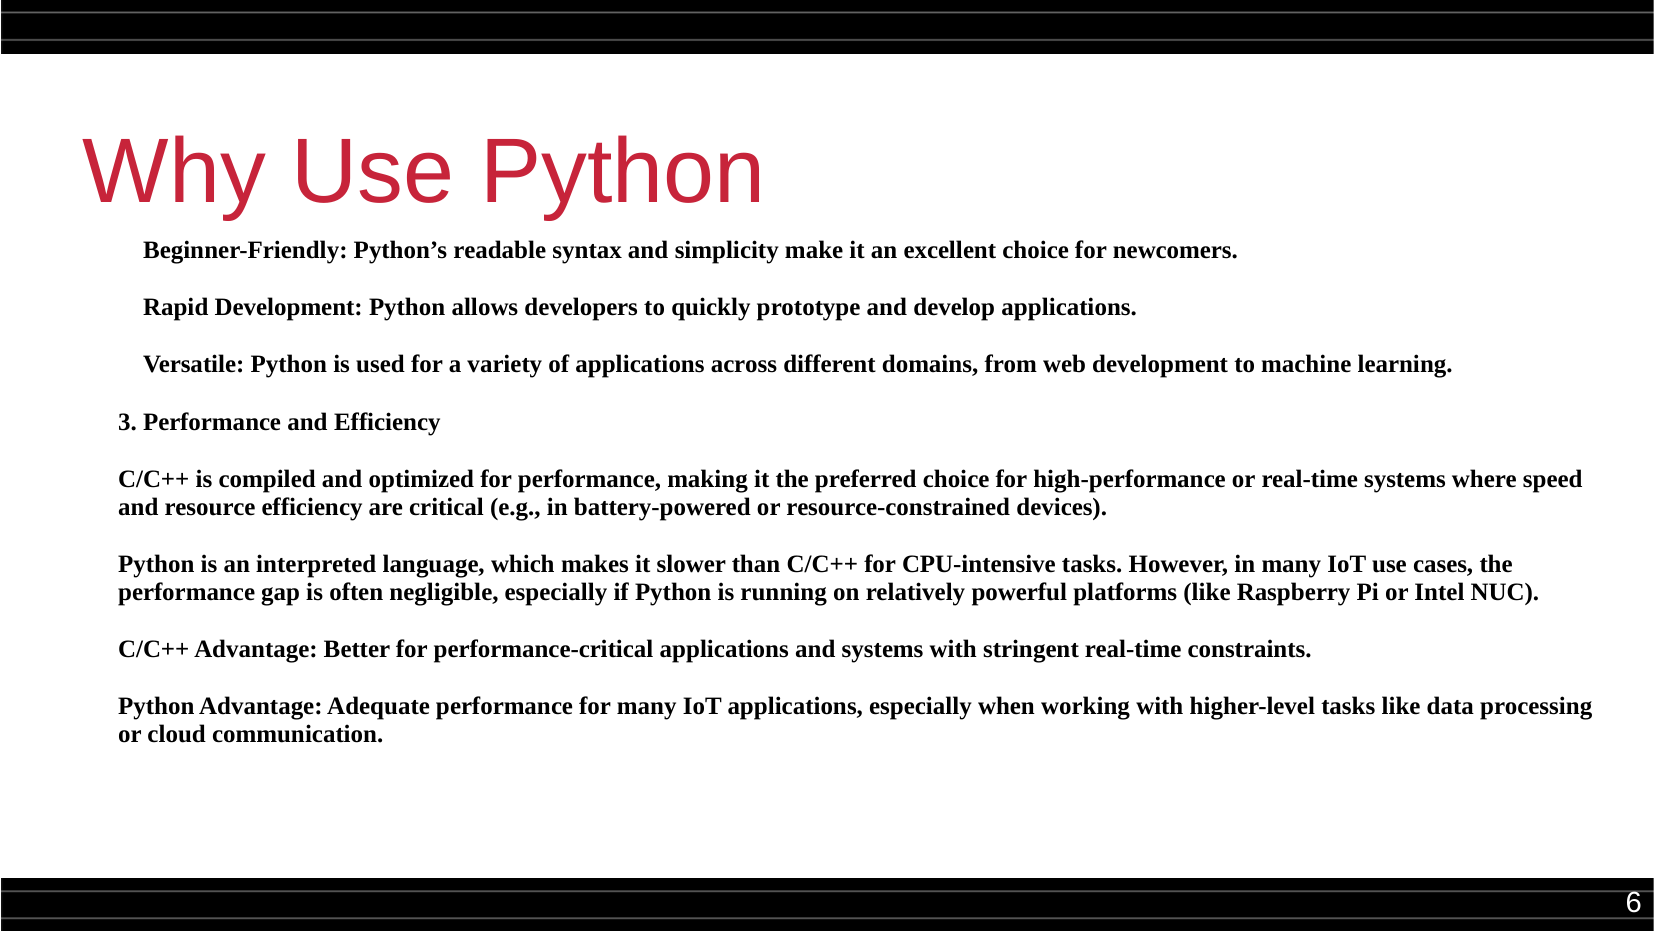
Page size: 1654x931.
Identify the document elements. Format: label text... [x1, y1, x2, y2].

picture [1, 0, 1654, 54]
list Beginner-Friendly: Python’s readable syntax and simplicity make it an excellent choice for newcomers. Rapid Development: Python allows developers to quickly prototype and develop applications. Versatile: Python is used for a variety of applications across different domains, from web development to machine learning. 3. Performance and Efficiency C/C++ is compiled and optimized for performance, making it the preferred choice for high-performance or real-time systems where speed and resource efficiency are critical (e.g., in battery-powered or resource-constrained devices). Python is an interpreted language, which makes it slower than C/C++ for CPU-intensive tasks. However, in many IoT use cases, the performance gap is often negligible, especially if Python is running on relatively powerful platforms (like Raspberry Pi or Intel NUC). C/C++ Advantage: Better for performance-critical applications and systems with stringent real-time constraints. Python Advantage: Adequate performance for many IoT applications, especially when working with higher-level tasks like data processing or cloud communication. [118, 236, 1607, 815]
picture [1, 878, 1654, 931]
title Why Use Python [82, 92, 1571, 249]
